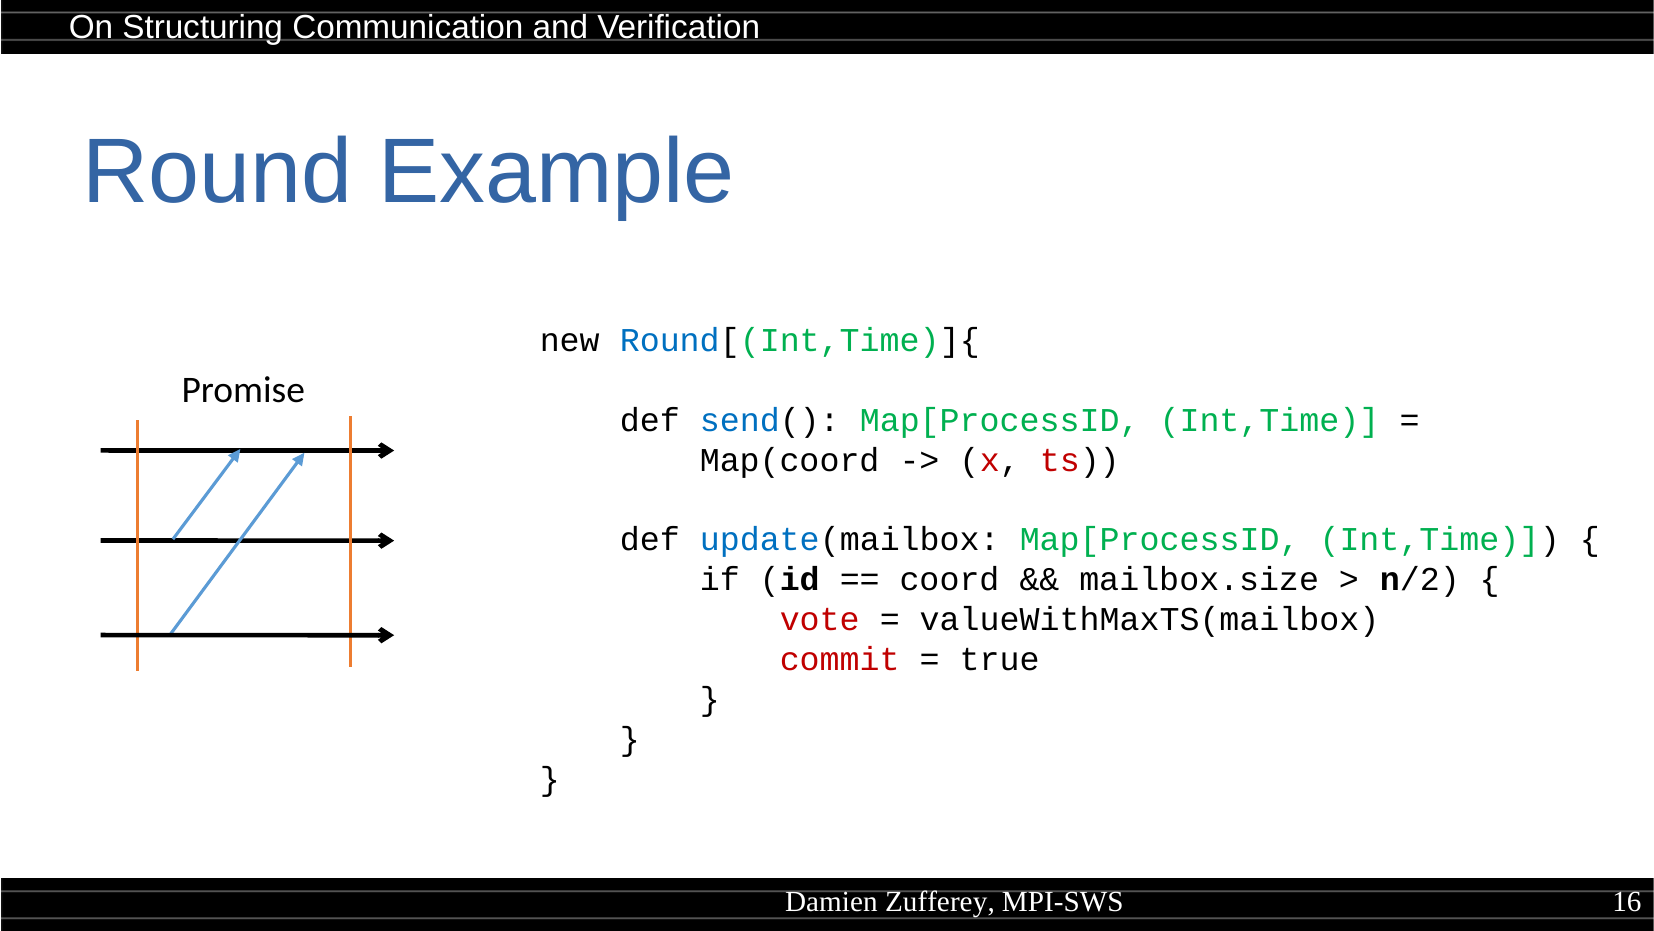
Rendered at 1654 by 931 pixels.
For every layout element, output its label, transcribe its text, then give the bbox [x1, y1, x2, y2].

picture [1, 0, 1654, 54]
text_box Promise [166, 357, 321, 418]
text_box new Round[(Int,Time)]{ def send(): Map[ProcessID, (Int,Time)] = Map(coord -> (x, ts)) def update(mailbox: Map[ProcessID, (Int,Time)]) { if (id == coord && mailbox.size > n/2) { vote = valueWithMaxTS(mailbox) commit = true } } } [525, 310, 1621, 805]
title Round Example [82, 92, 1571, 249]
picture [1, 878, 1654, 931]
